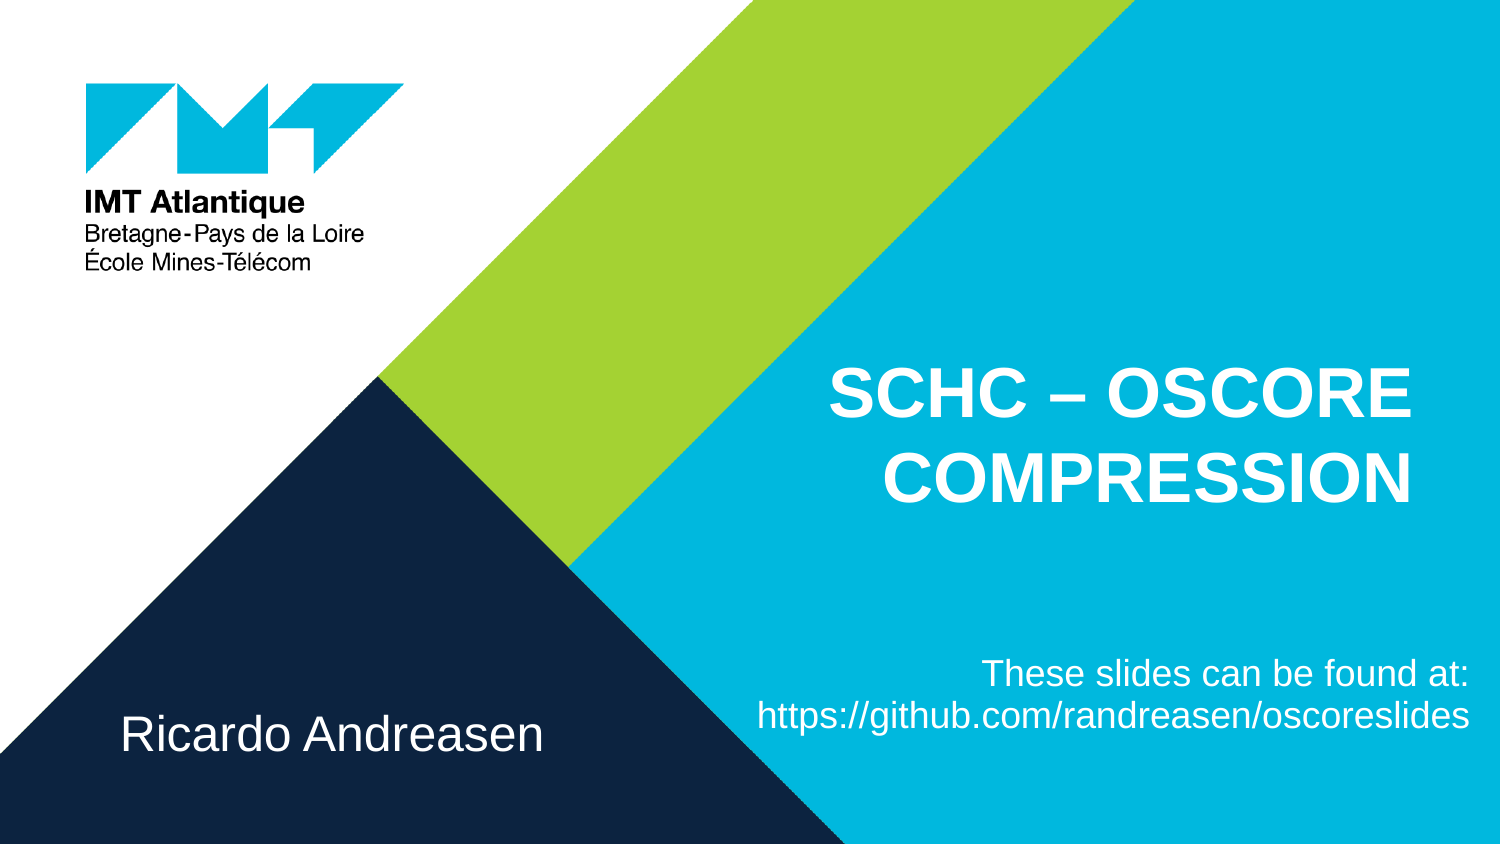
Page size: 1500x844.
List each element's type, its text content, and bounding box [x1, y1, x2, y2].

text_box Ricardo Andreasen [105, 698, 676, 770]
list SCHC – OSCORE Compression [723, 300, 1414, 563]
text_box These slides can be found at: https://github.com/randreasen/oscoreslides [720, 645, 1486, 786]
picture [0, 0, 1500, 844]
